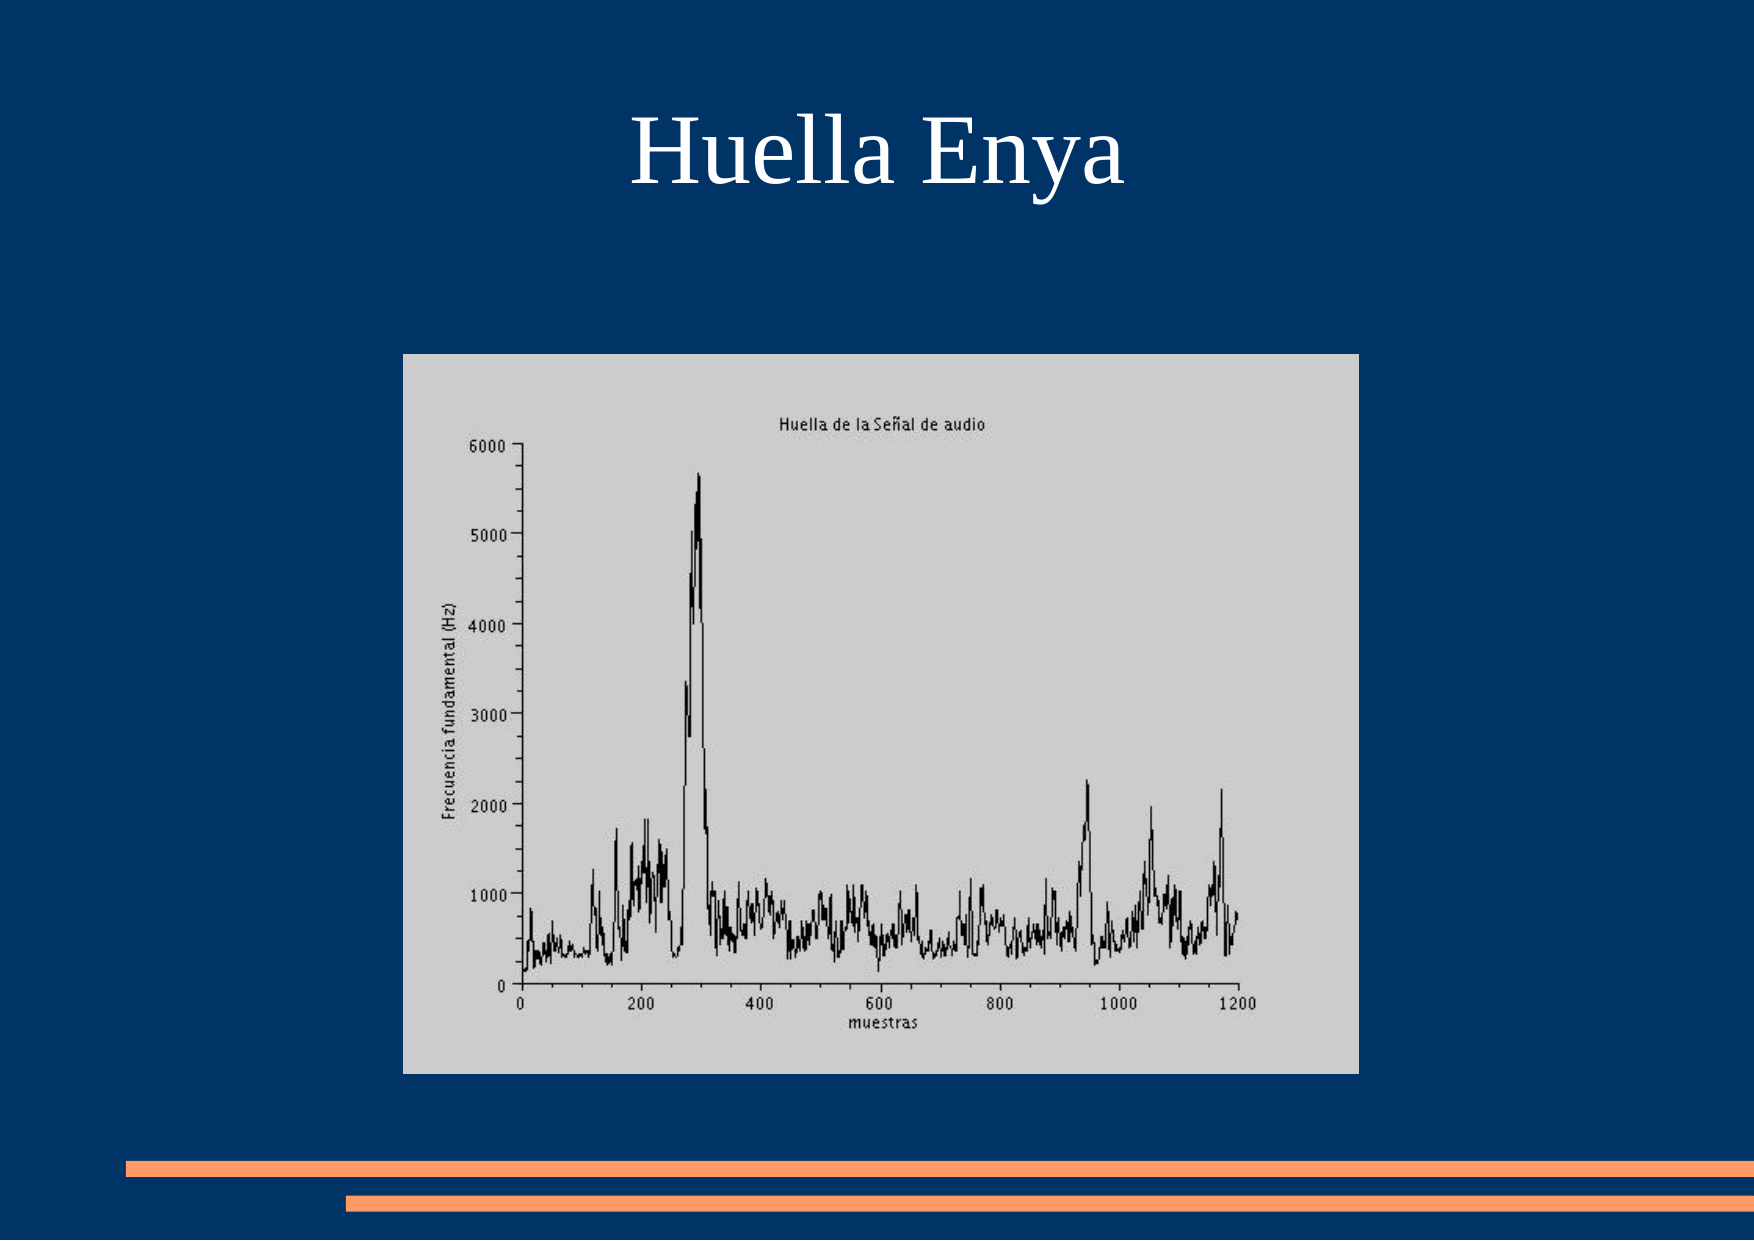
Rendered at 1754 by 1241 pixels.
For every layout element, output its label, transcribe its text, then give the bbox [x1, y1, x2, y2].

chart [128, 322, 1656, 1133]
title Huella Enya [128, 46, 1627, 254]
picture [403, 354, 1359, 1074]
